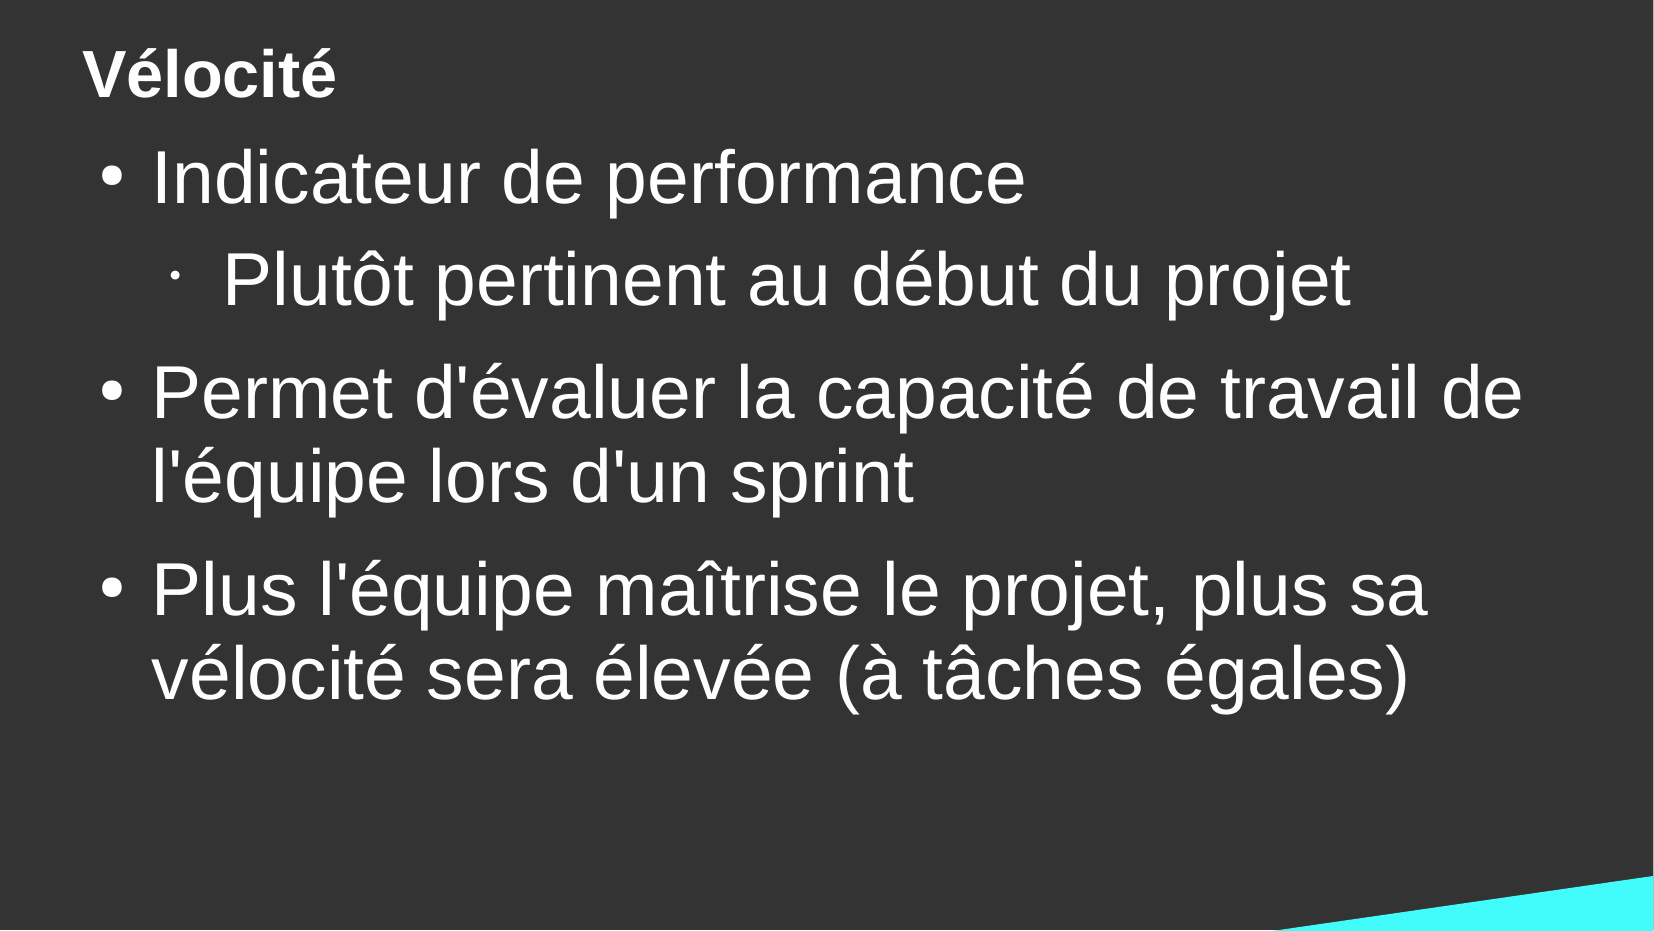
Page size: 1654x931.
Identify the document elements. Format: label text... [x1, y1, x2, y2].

title Vélocité [82, 37, 1571, 122]
text_box [1271, 875, 1654, 931]
list Indicateur de performance Plutôt pertinent au début du projet Permet d'évaluer la capacité de travail de l'équipe lors d'un sprint Plus l'équipe maîtrise le projet, plus sa vélocité sera élevée (à tâches égales) [80, 135, 1620, 777]
